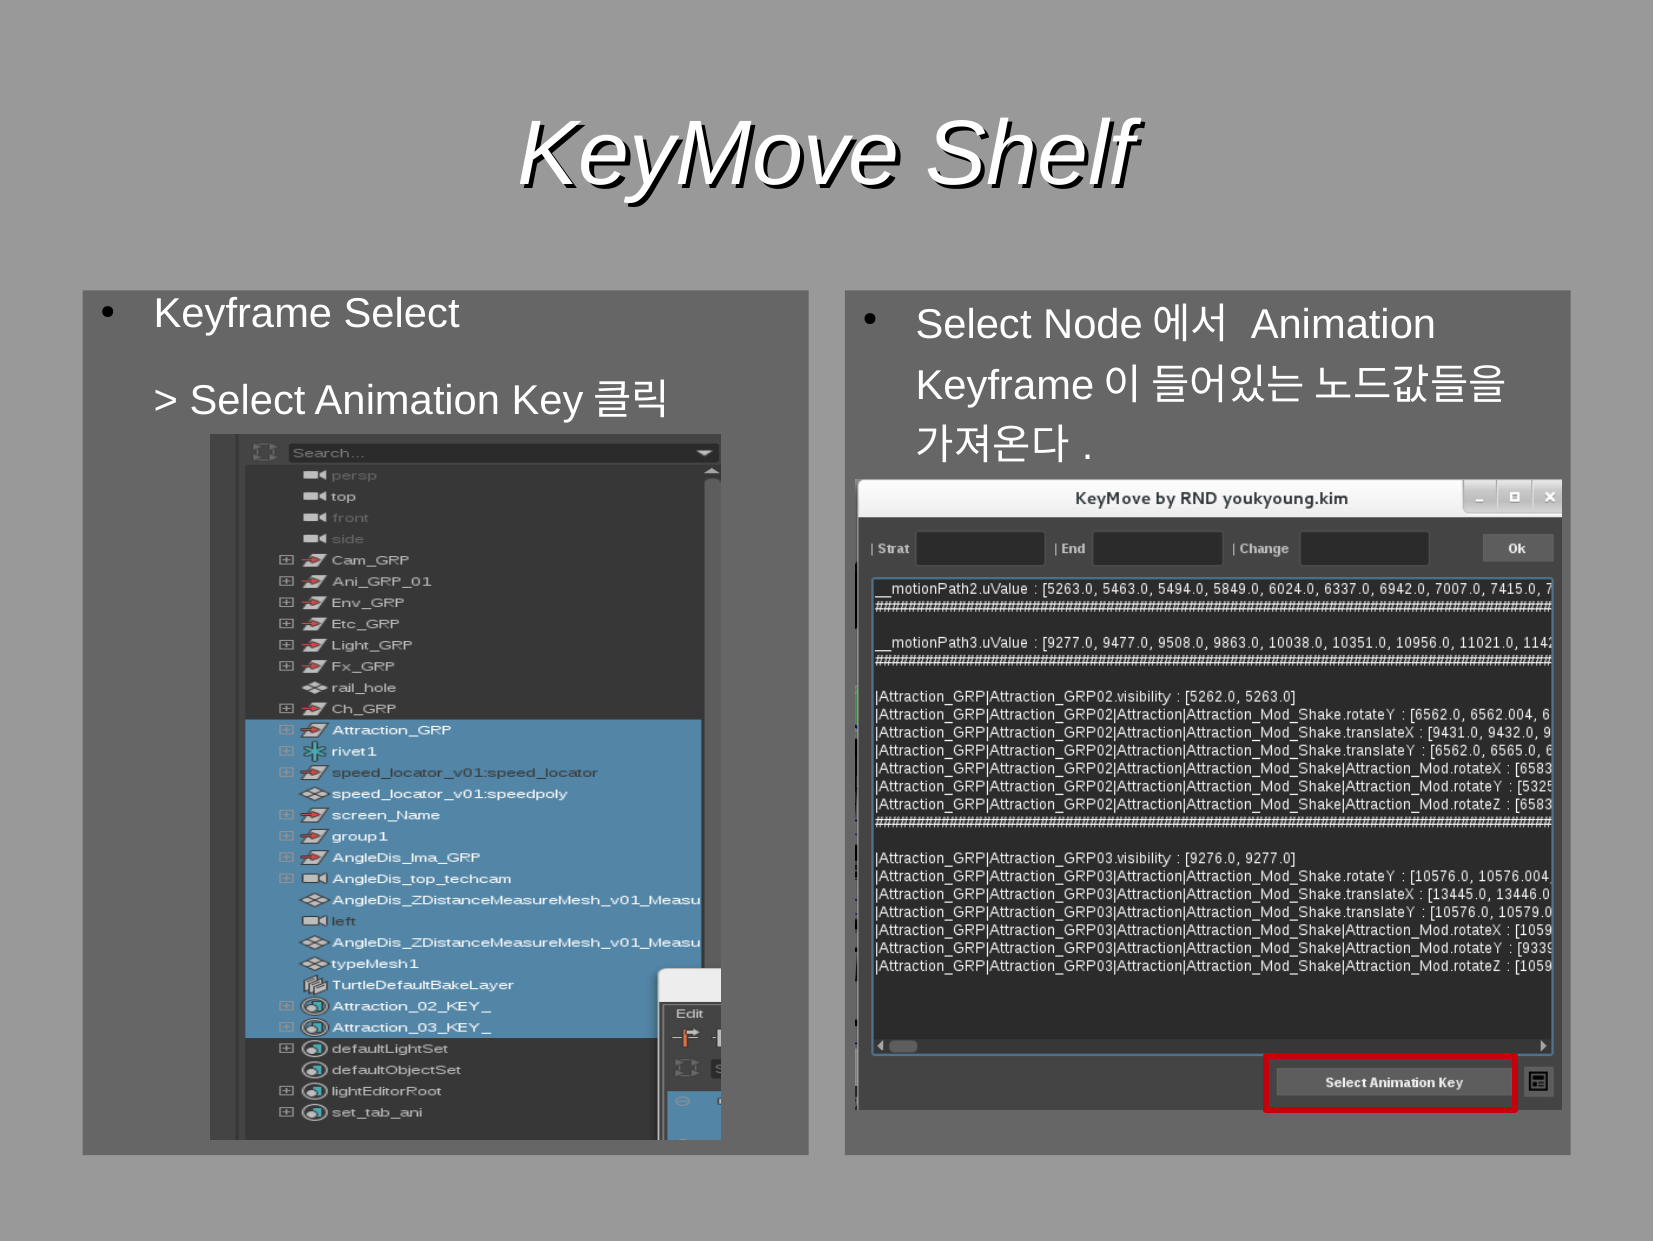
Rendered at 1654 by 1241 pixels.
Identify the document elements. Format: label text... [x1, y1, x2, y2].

picture [1269, 1059, 1512, 1107]
title KeyMove Shelf [82, 49, 1571, 257]
picture [210, 434, 721, 1140]
picture [855, 479, 1562, 1111]
list Select Node에서 Animation Keyframe이 들어있는 노드값들을 가져온다. [844, 290, 1571, 1156]
list Keyframe Select > Select Animation Key클릭 [82, 290, 809, 1156]
